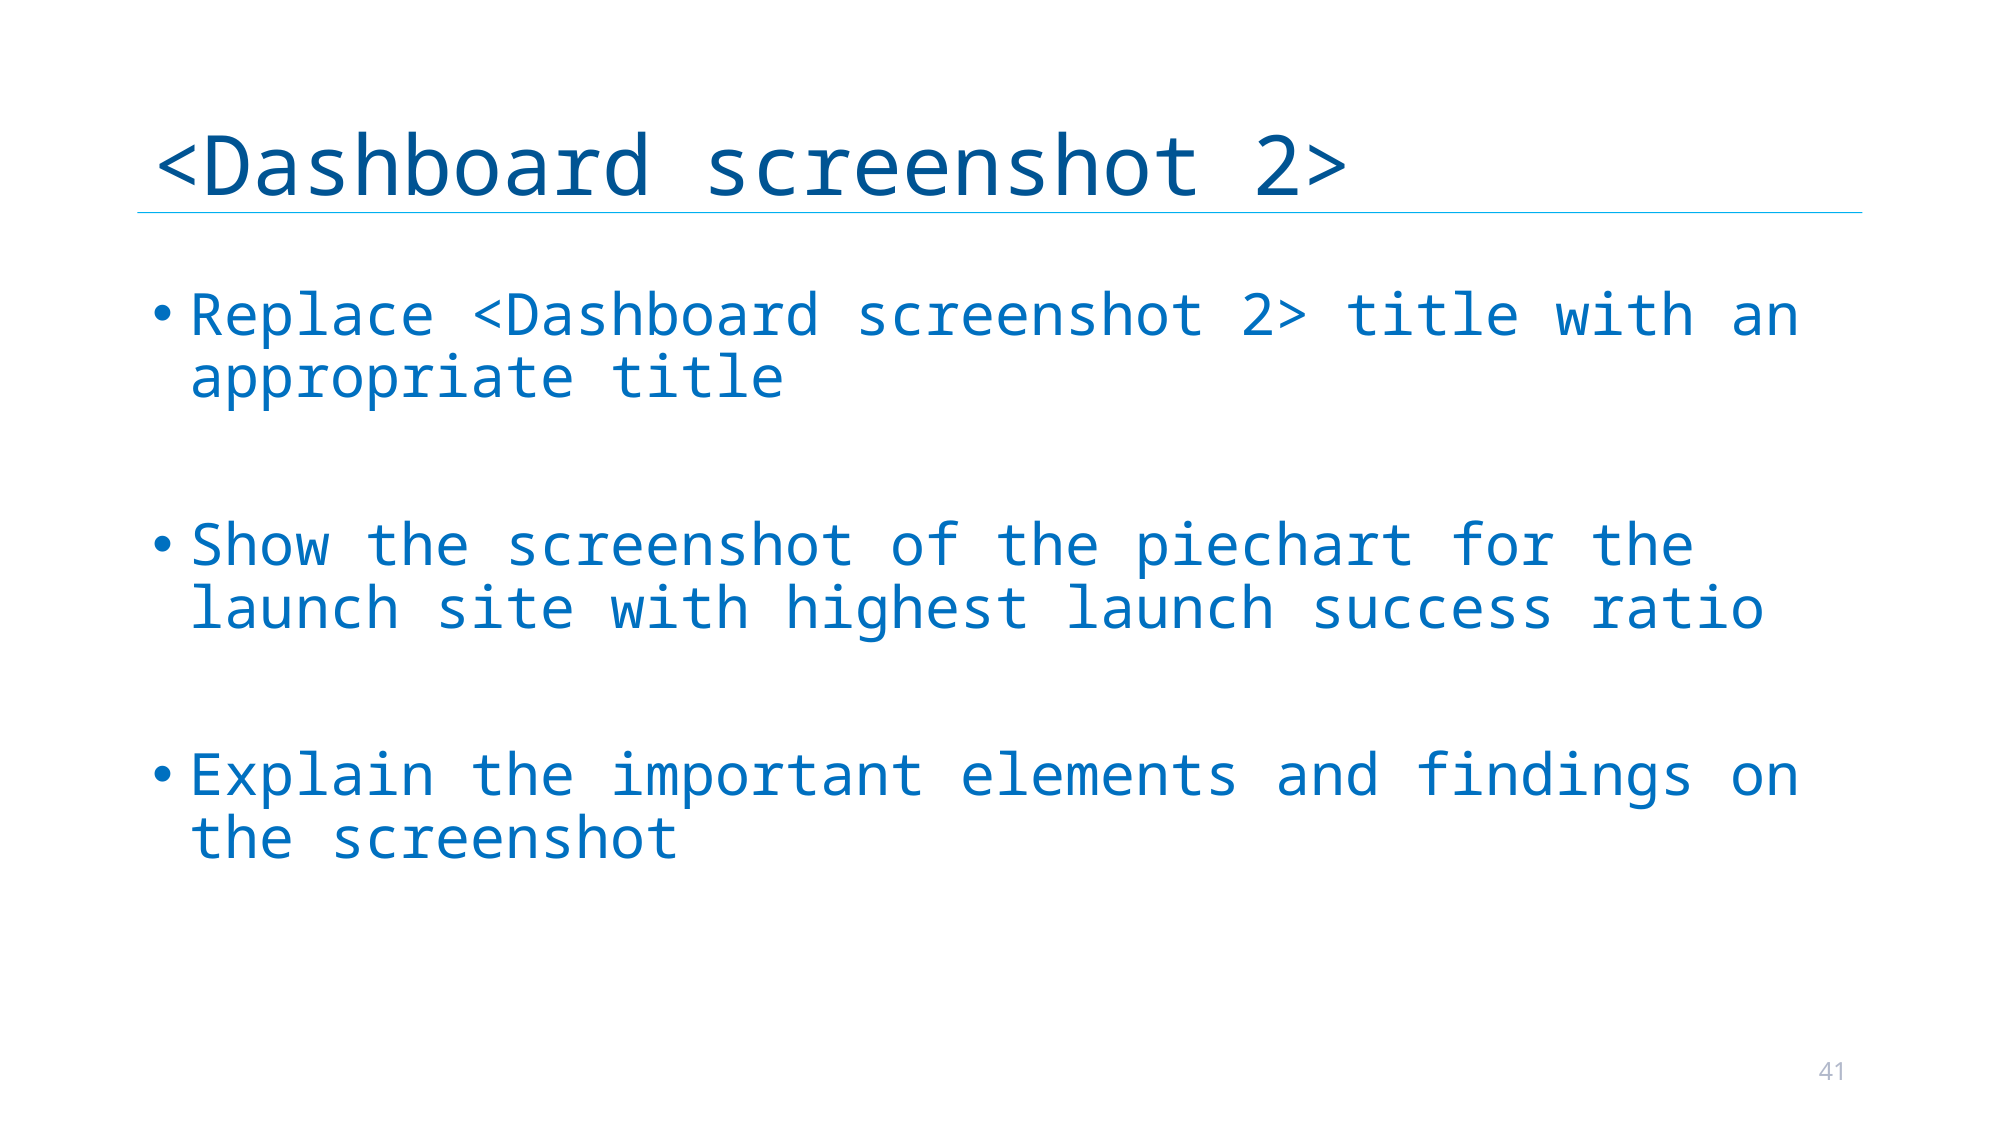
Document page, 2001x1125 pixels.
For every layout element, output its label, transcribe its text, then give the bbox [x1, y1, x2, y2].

list Replace <Dashboard screenshot 2> title with an appropriate title Show the screenshot of the piechart for the launch site with highest launch success ratio Explain the important elements and findings on the screenshot [137, 277, 1863, 992]
slide_number 36 [1412, 1042, 1863, 1103]
title <Dashboard screenshot 2> [137, 59, 1863, 277]
